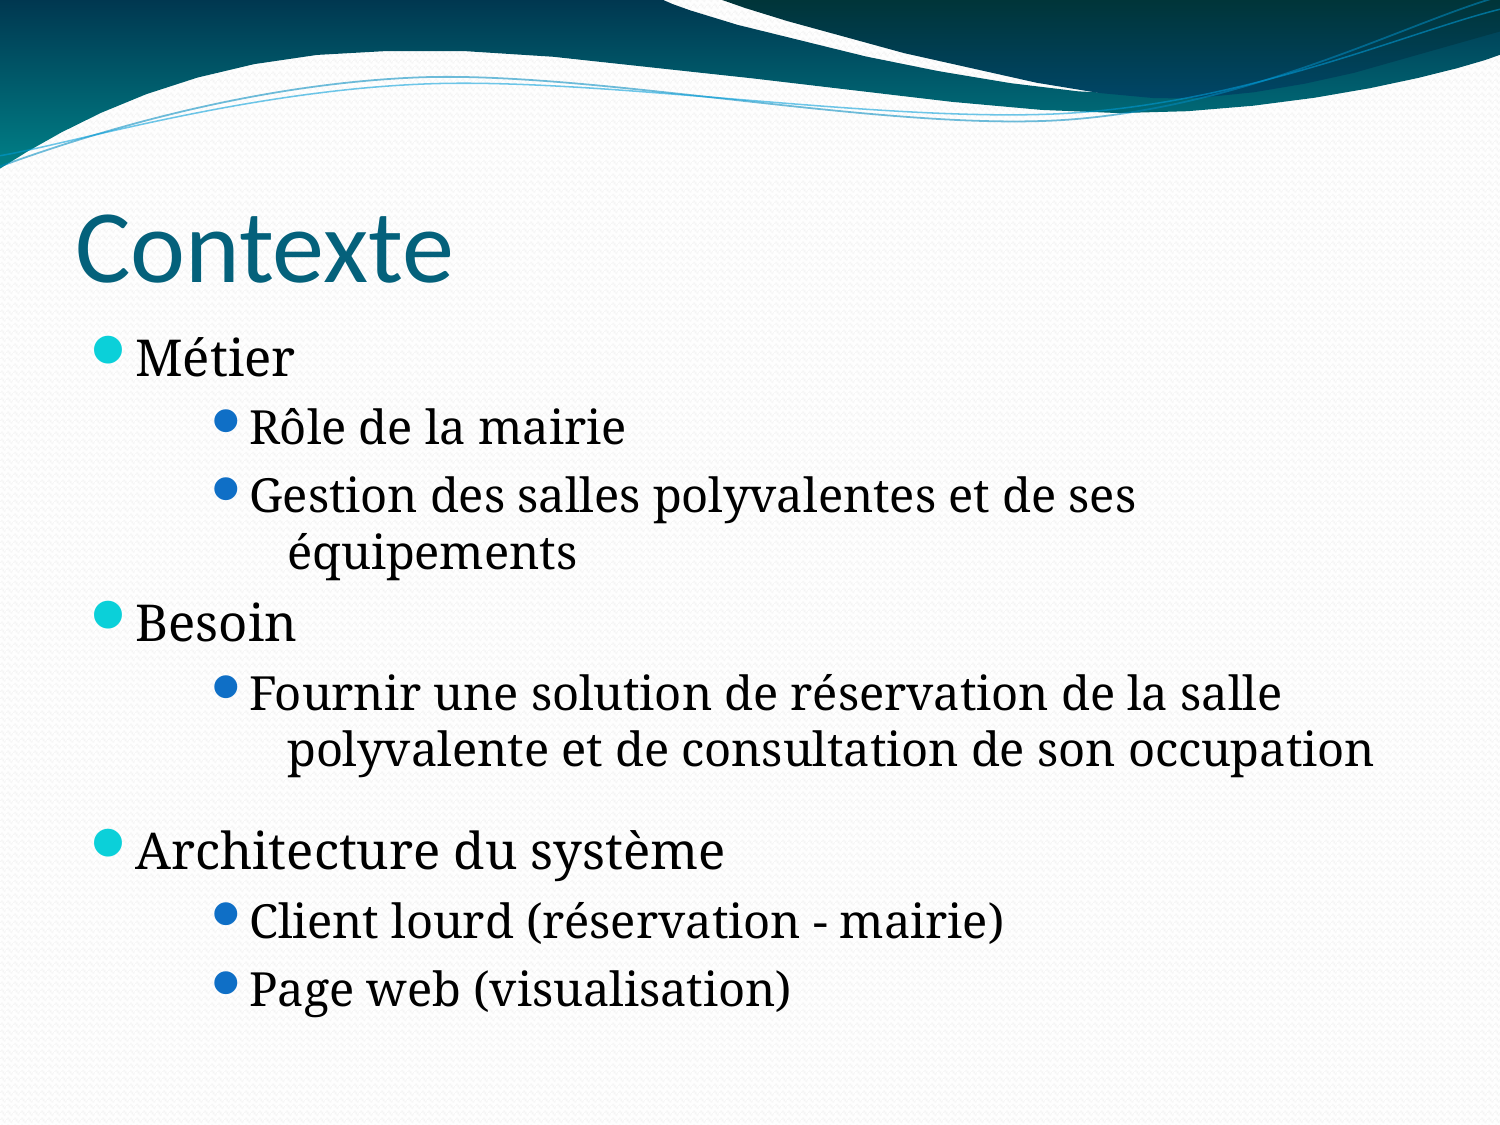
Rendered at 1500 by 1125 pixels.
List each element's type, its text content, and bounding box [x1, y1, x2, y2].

list Métier Rôle de la mairie Gestion des salles polyvalentes et de ses équipements Besoin Fournir une solution de réservation de la salle polyvalente et de consultation de son occupation Architecture du système Client lourd (réservation - mairie) Page web (visualisation) [75, 317, 1426, 1038]
title Contexte [75, 115, 1426, 304]
